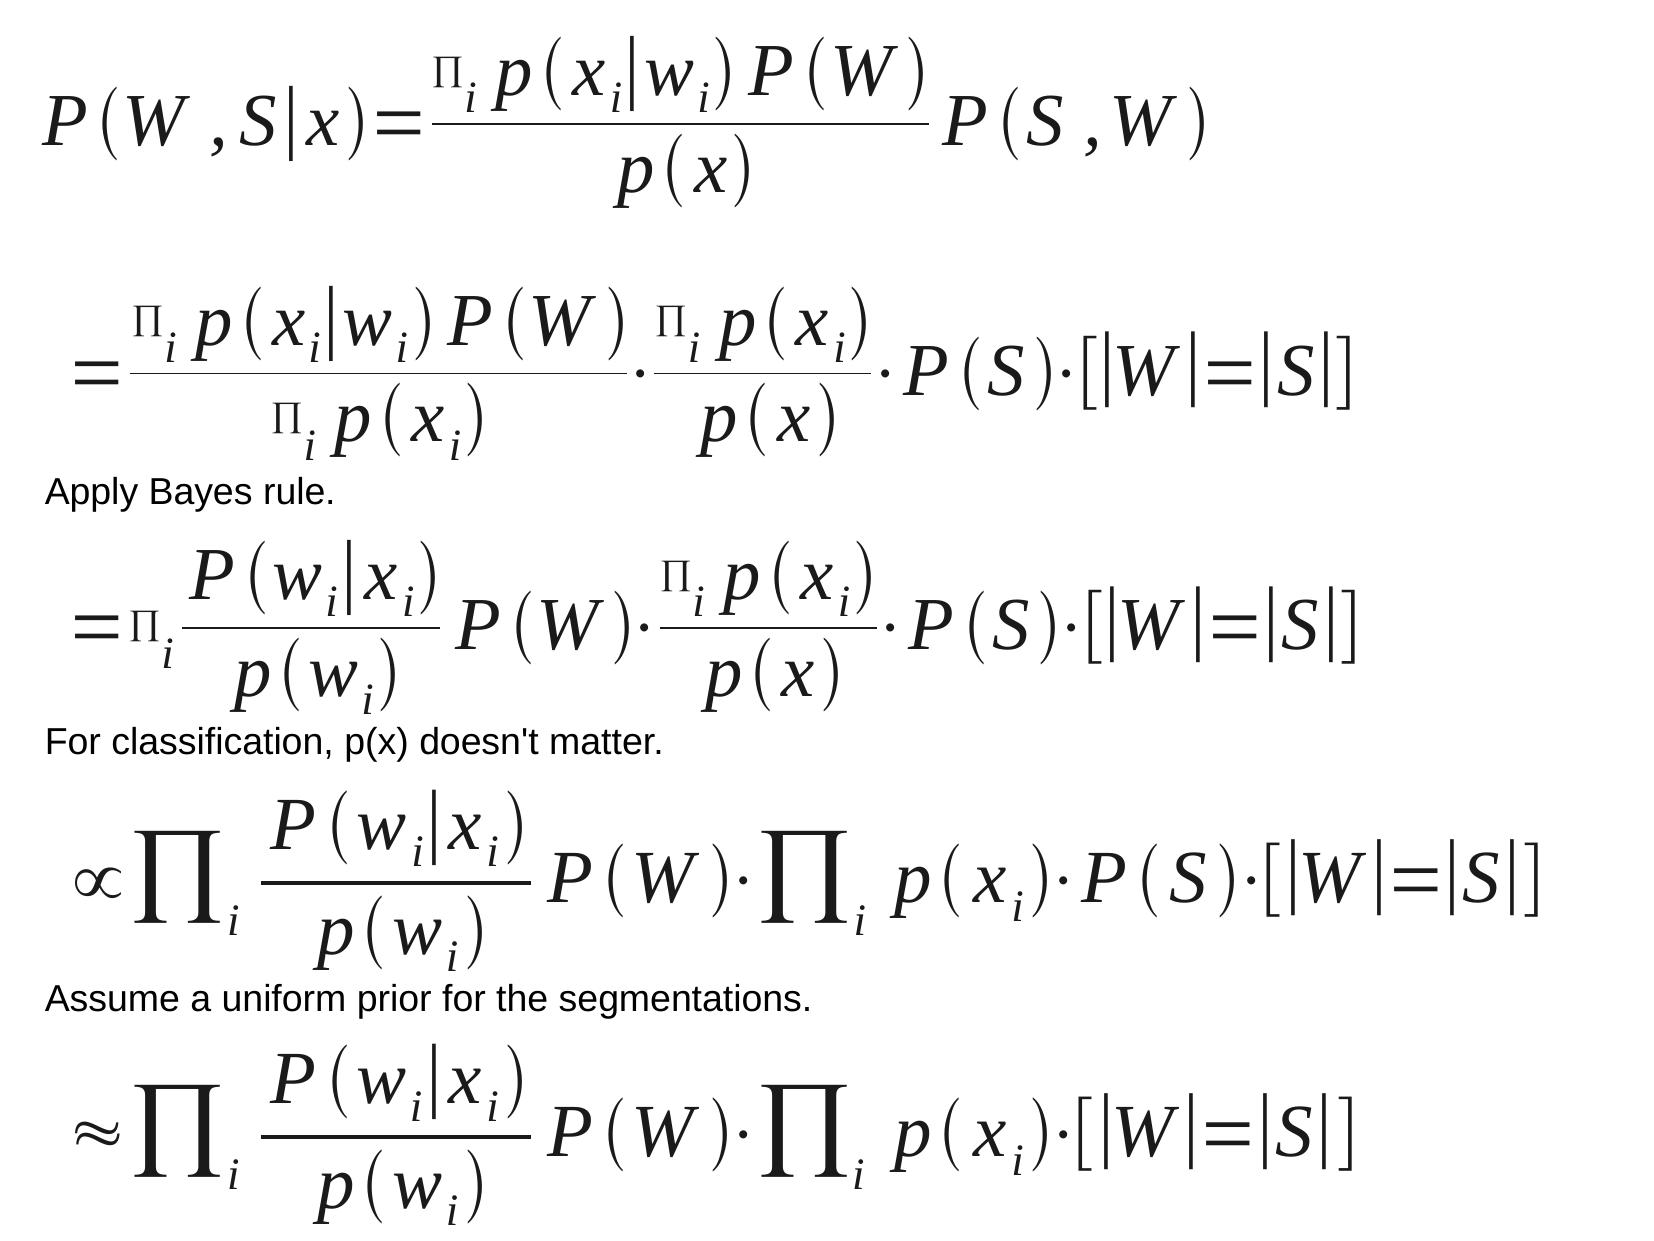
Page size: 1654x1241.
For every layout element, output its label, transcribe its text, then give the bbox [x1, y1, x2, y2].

text_box Assume a uniform prior for the segmentations. [30, 970, 1116, 1028]
text_box Apply Bayes rule. [30, 463, 845, 521]
chart [30, 532, 1367, 725]
chart [30, 28, 1216, 212]
text_box For classification, p(x) doesn't matter. [30, 712, 1100, 770]
chart [30, 782, 1551, 982]
chart [30, 277, 1362, 471]
chart [30, 1036, 1363, 1236]
